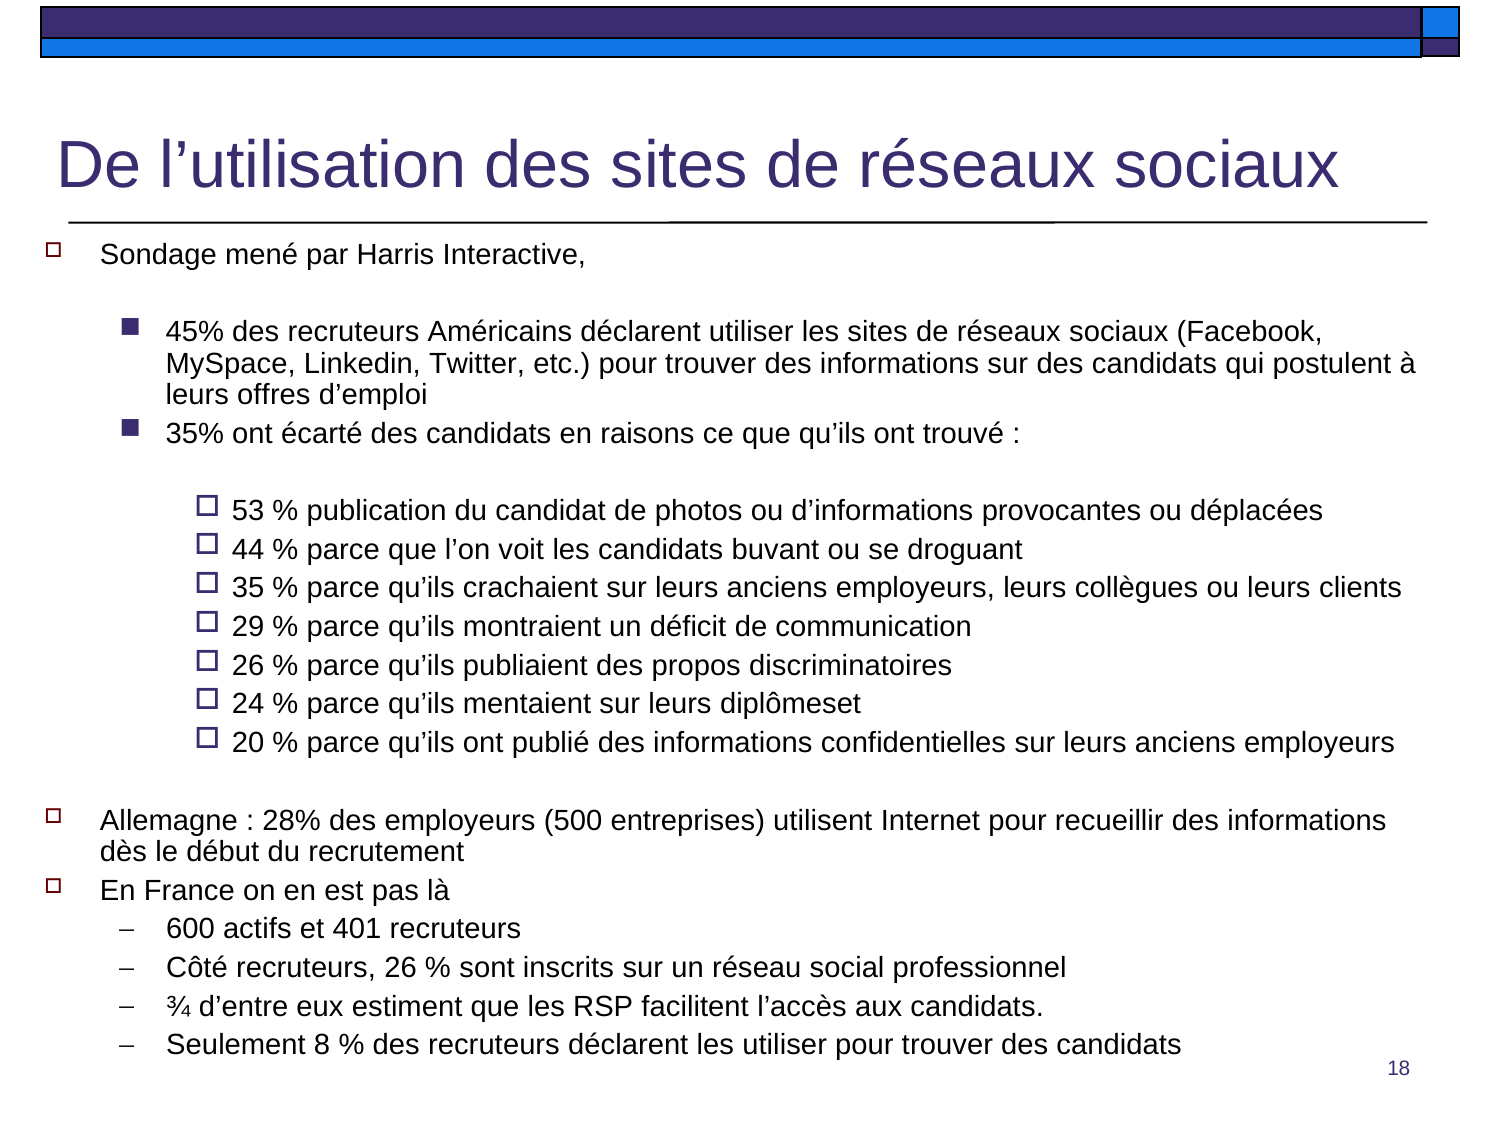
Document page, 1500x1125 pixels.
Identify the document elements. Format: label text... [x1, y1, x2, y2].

text_box De l’utilisation des sites de réseaux sociaux [41, 78, 1500, 209]
text_box Sondage mené par Harris Interactive, 45% des recruteurs Américains déclarent utiliser les sites de réseaux sociaux (Facebook, MySpace, Linkedin, Twitter, etc.) pour trouver des informations sur des candidats qui postulent à leurs offres d’emploi 35% ont écarté des candidats en raisons ce que qu’ils ont trouvé : 53 % publication du candidat de photos ou d’informations provocantes ou déplacées 44 % parce que l’on voit les candidats buvant ou se droguant 35 % parce qu’ils crachaient sur leurs anciens employeurs, leurs collègues ou leurs clients 29 % parce qu’ils montraient un déficit de communication 26 % parce qu’ils publiaient des propos discriminatoires 24 % parce qu’ils mentaient sur leurs diplômes et 20 % parce qu’ils ont publié des informations confidentielles sur leurs anciens employeurs Allemagne : 28% des employeurs (500 entreprises) utilisent Internet pour recueillir des informations dès le début du recrutement En France on en est pas là 600 actifs et 401 recruteurs Côté recruteurs, 26 % sont inscrits sur un réseau social professionnel ¾ d’entre eux estiment que les RSP facilitent l’accès aux candidats. Seulement 8 % des recruteurs déclarent les utiliser pour trouver des candidats [29, 231, 1448, 1125]
